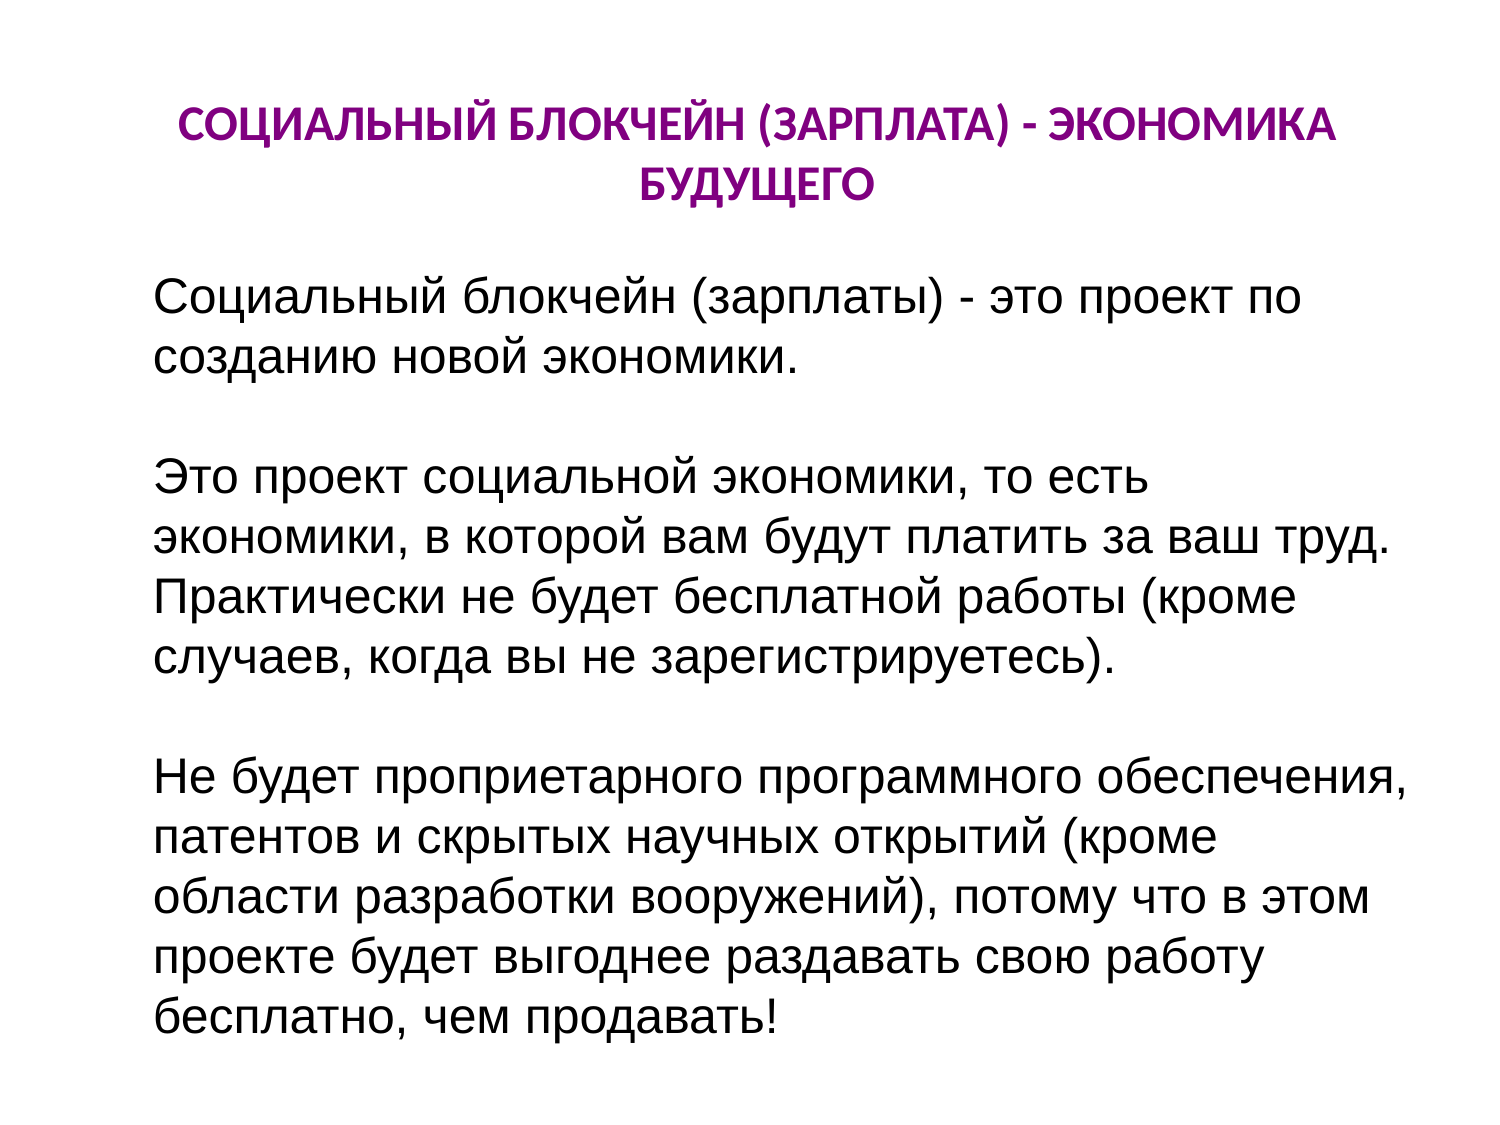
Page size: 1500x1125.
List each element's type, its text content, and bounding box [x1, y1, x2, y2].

text_box СОЦИАЛЬНЫЙ БЛОКЧЕЙН (ЗАРПЛАТА) - ЭКОНОМИКА БУДУЩЕГО [120, 89, 1395, 210]
text_box Социальный блокчейн (зарплаты) - это проект по созданию новой экономики. Это проект социальной экономики, то есть экономики, в которой вам будут платить за ваш труд. Практически не будет бесплатной работы (кроме случаев, когда вы не зарегистрируетесь). Не будет проприетарного программного обеспечения, патентов и скрытых научных открытий (кроме области разработки вооружений), потому что в этом проекте будет выгоднее раздавать свою работу бесплатно, чем продавать! [138, 256, 1429, 1020]
